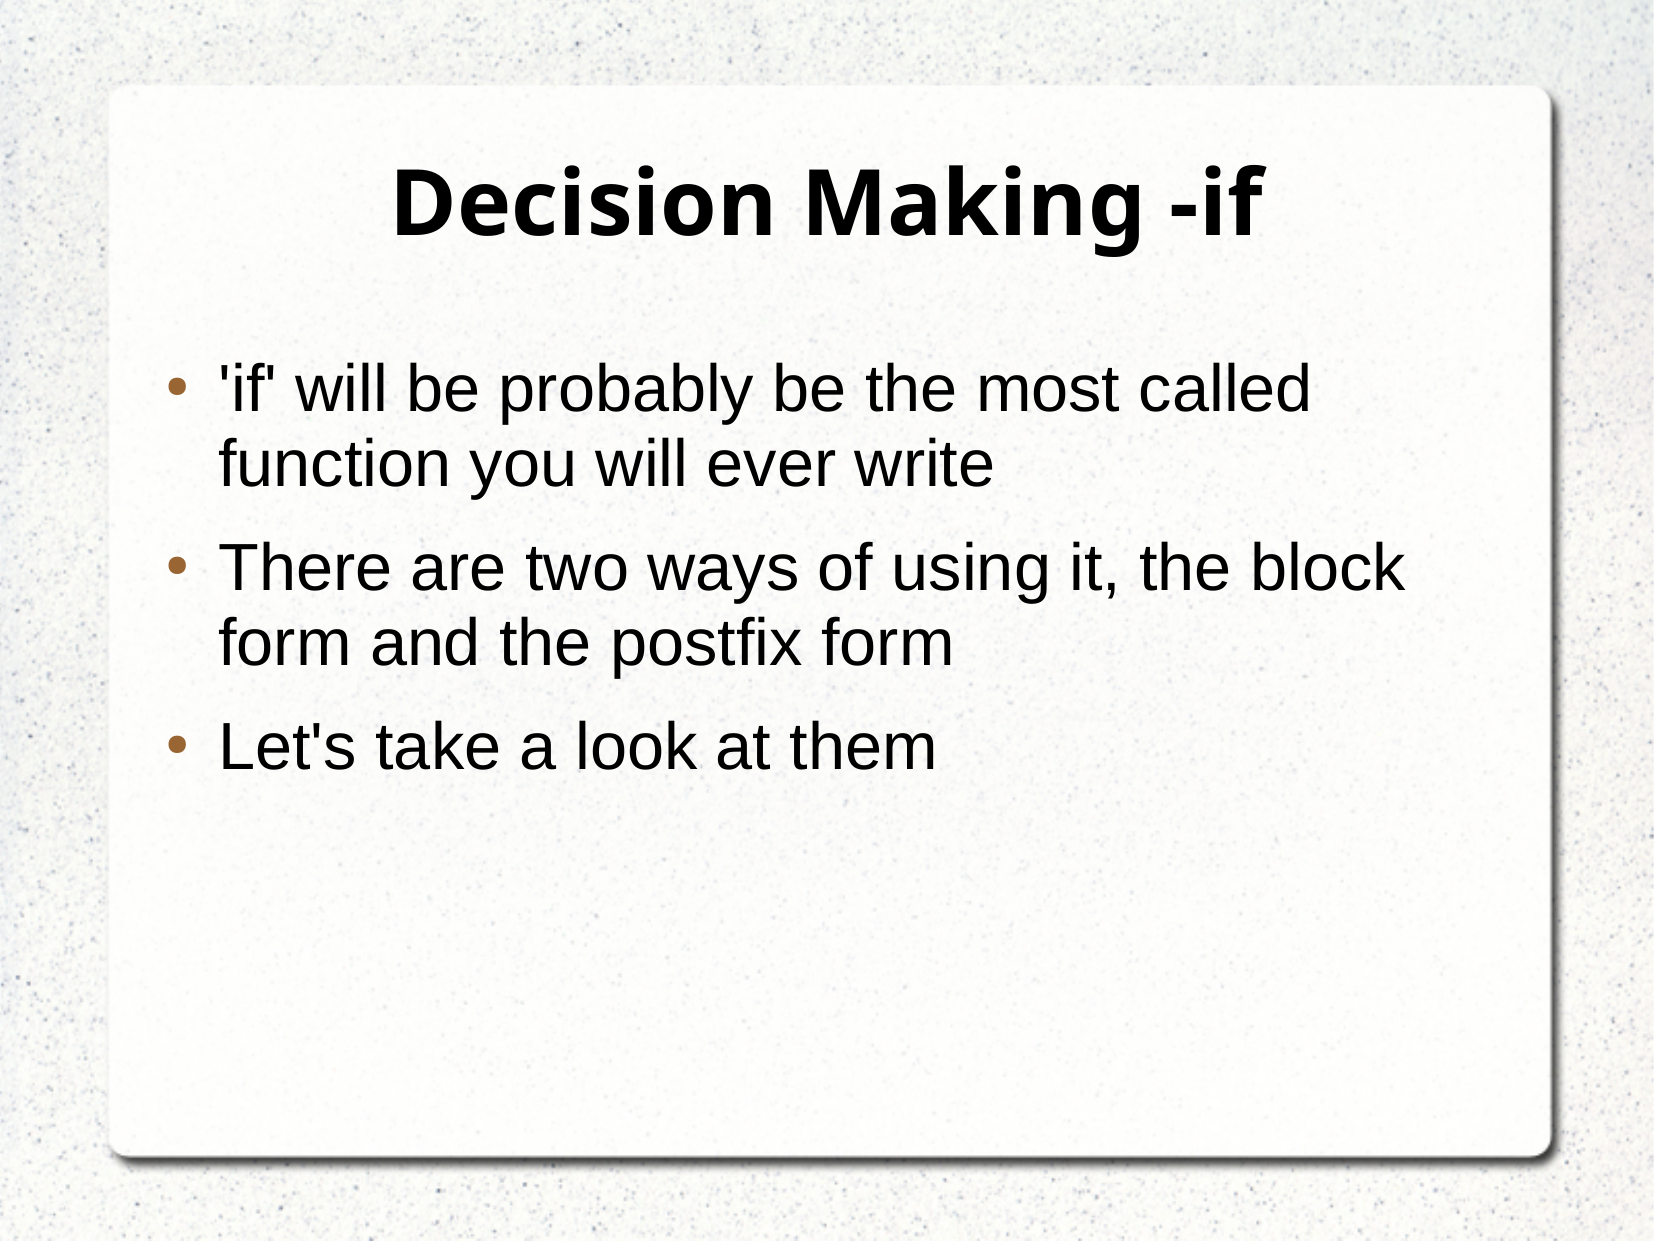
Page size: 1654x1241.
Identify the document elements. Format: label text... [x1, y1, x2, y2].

picture [0, 0, 1654, 1241]
title Decision Making -if [118, 96, 1536, 304]
list 'if' will be probably be the most called function you will ever write There are two ways of using it, the block form and the postfix form Let's take a look at them [147, 350, 1506, 986]
